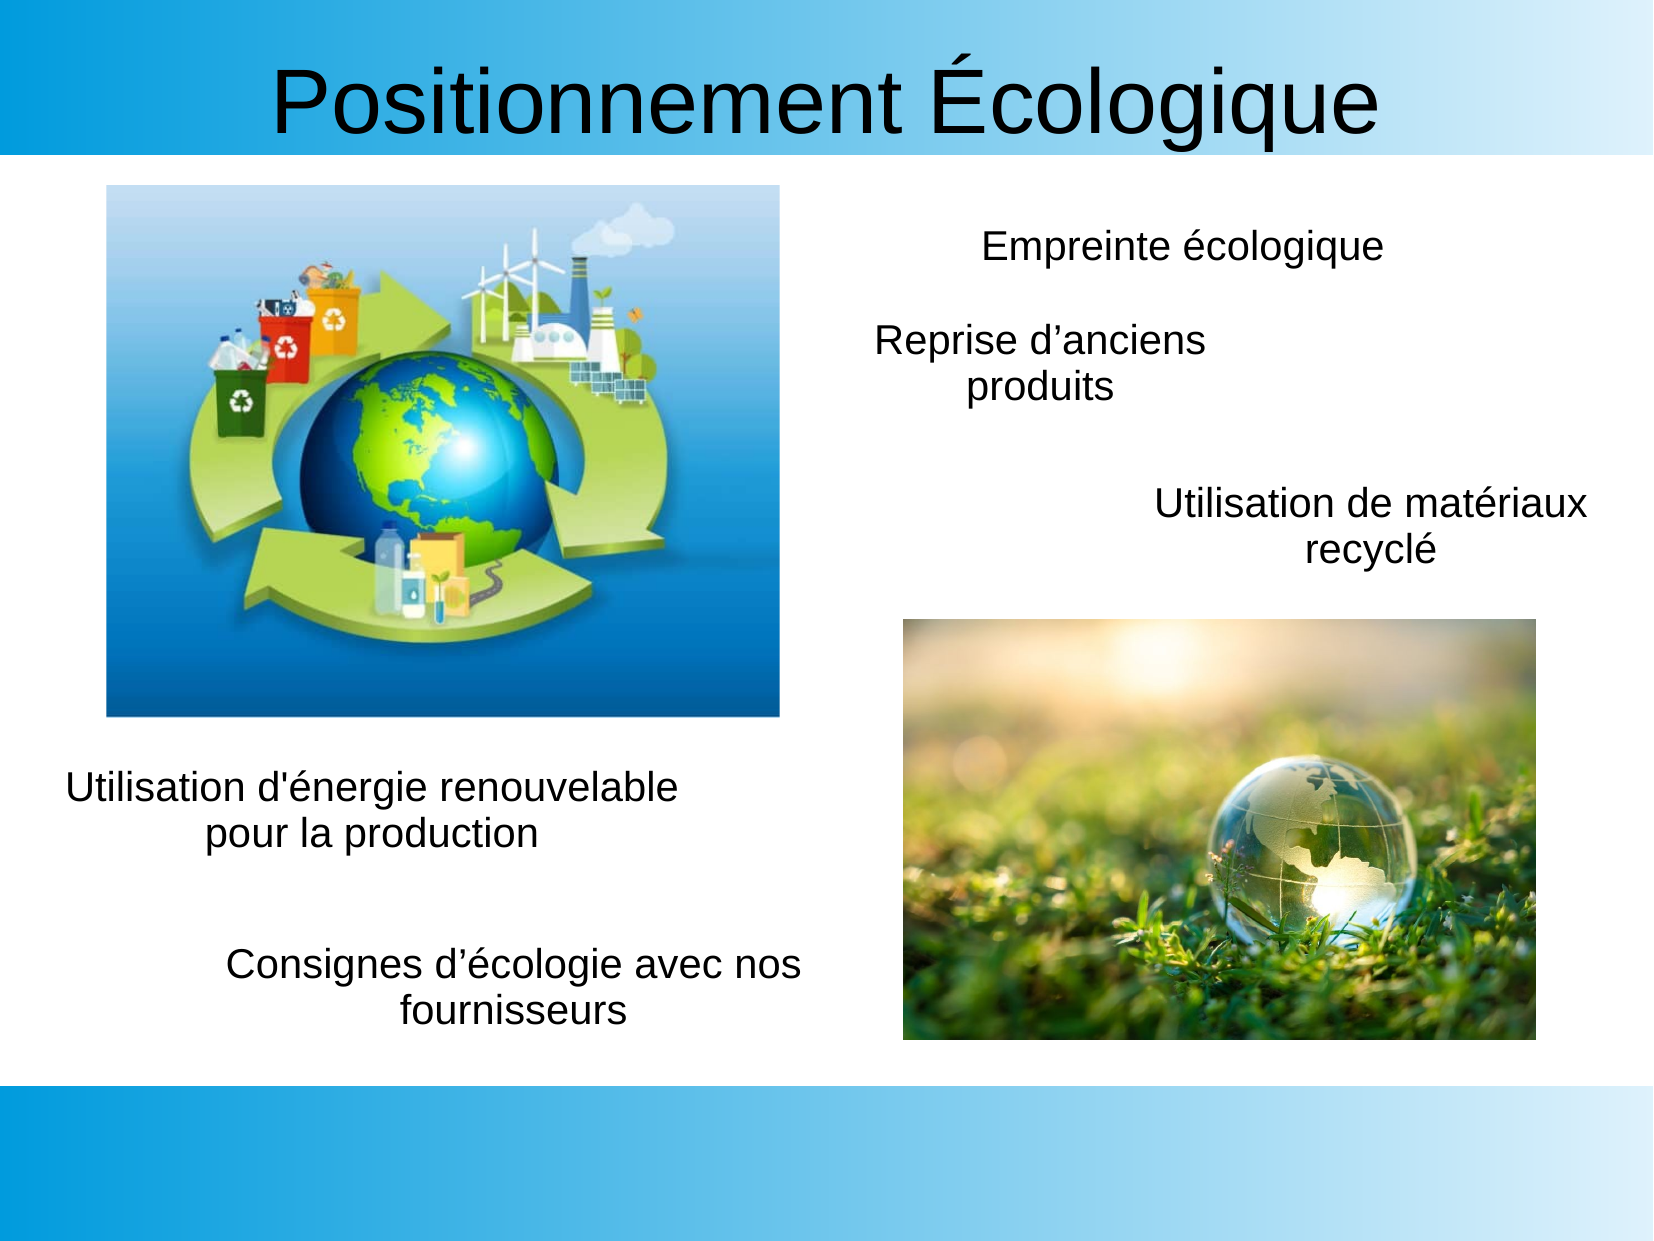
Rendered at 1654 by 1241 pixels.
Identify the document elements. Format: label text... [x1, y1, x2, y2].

text_box Consignes d’écologie avec nos fournisseurs [153, 933, 875, 1097]
text_box Utilisation de matériaux recyclé [1122, 472, 1621, 601]
picture [106, 185, 780, 721]
text_box Empreinte écologique [966, 214, 1465, 343]
picture [683, 549, 688, 557]
picture [662, 552, 673, 558]
text_box Utilisation d'énergie renouvelable pour la production [11, 755, 733, 920]
picture [903, 619, 1536, 1040]
text_box Reprise d’anciens produits [791, 309, 1290, 438]
title Positionnement Écologique [82, 49, 1571, 155]
